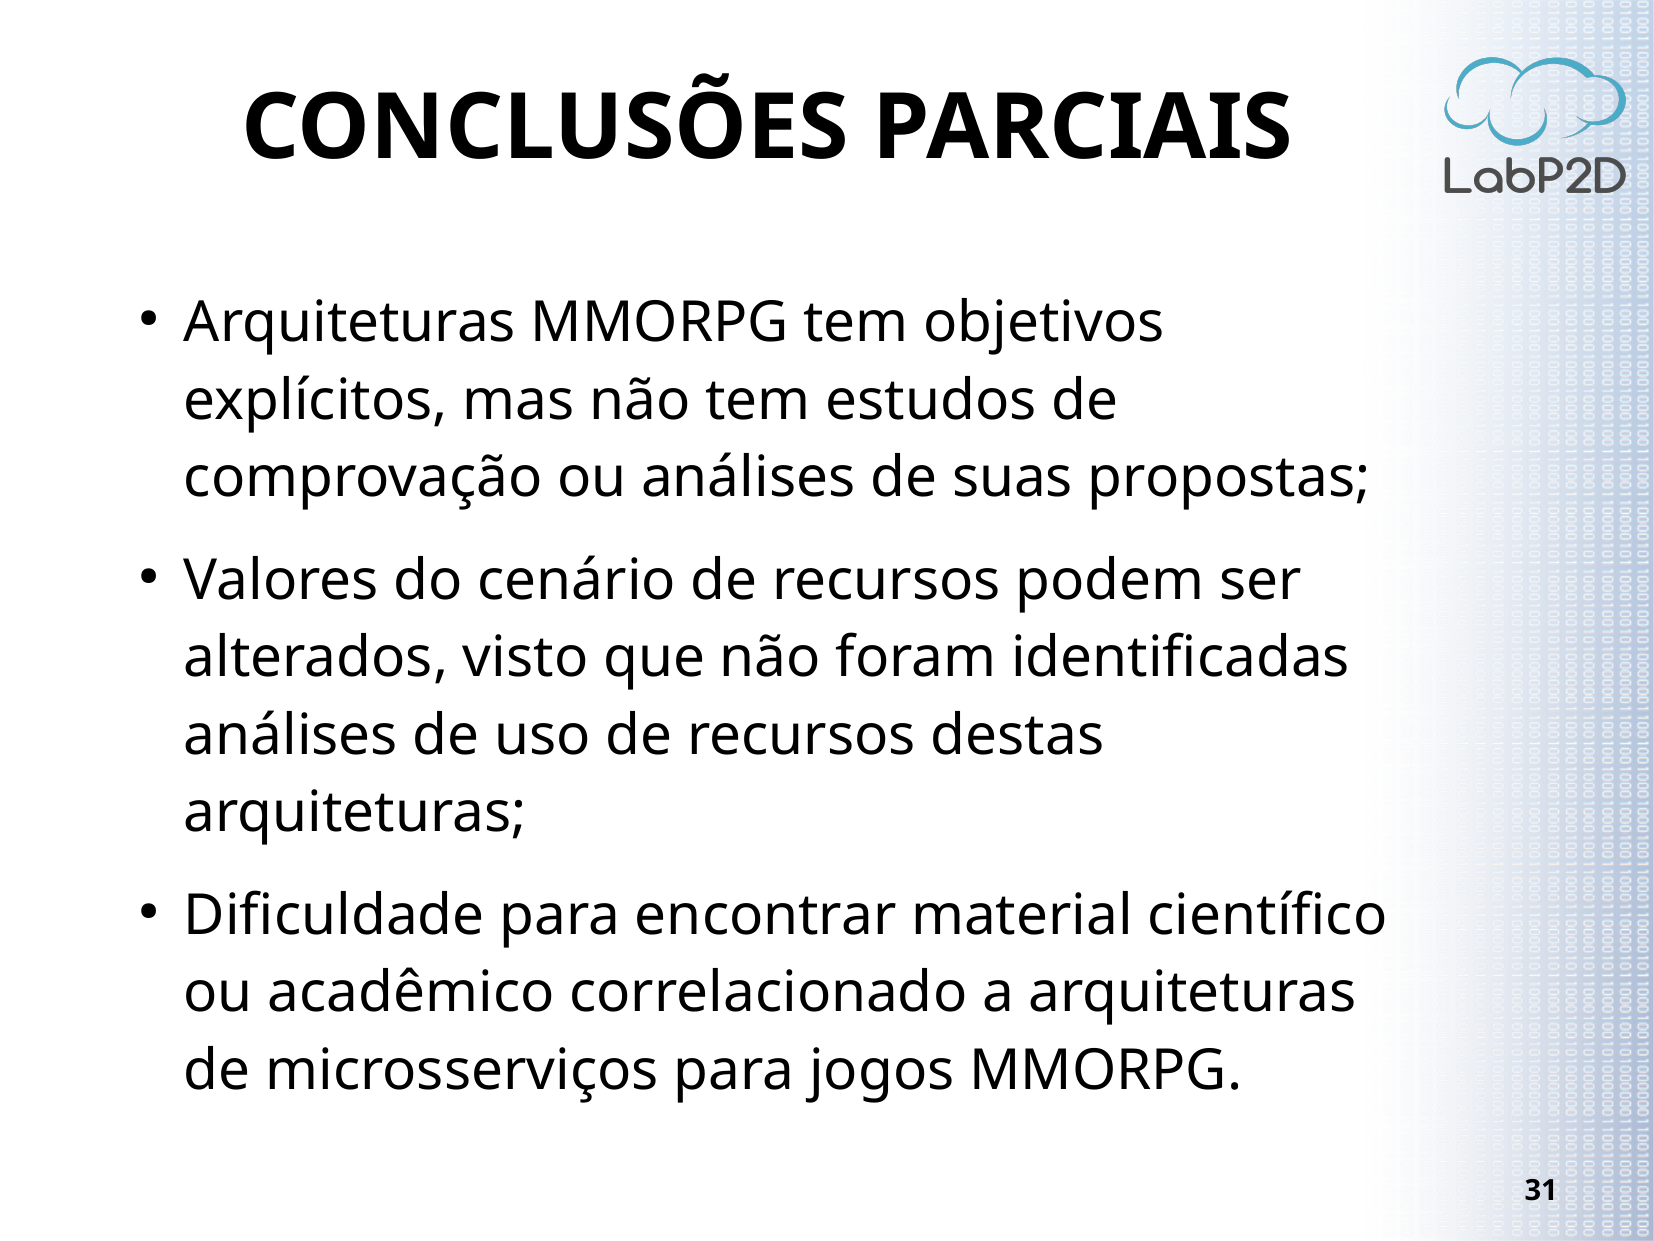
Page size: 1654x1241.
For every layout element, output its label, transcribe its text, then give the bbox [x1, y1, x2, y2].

title CONCLUSÕES PARCIAIS [82, 19, 1453, 227]
picture [1360, 1, 1654, 1240]
list Arquiteturas MMORPG tem objetivos explícitos, mas não tem estudos de comprovação ou análises de suas propostas; Valores do cenário de recursos podem ser alterados, visto que não foram identificadas análises de uso de recursos destas arquiteturas; Dificuldade para encontrar material científico ou acadêmico correlacionado a arquiteturas de microsserviços para jogos MMORPG. [123, 271, 1406, 1116]
